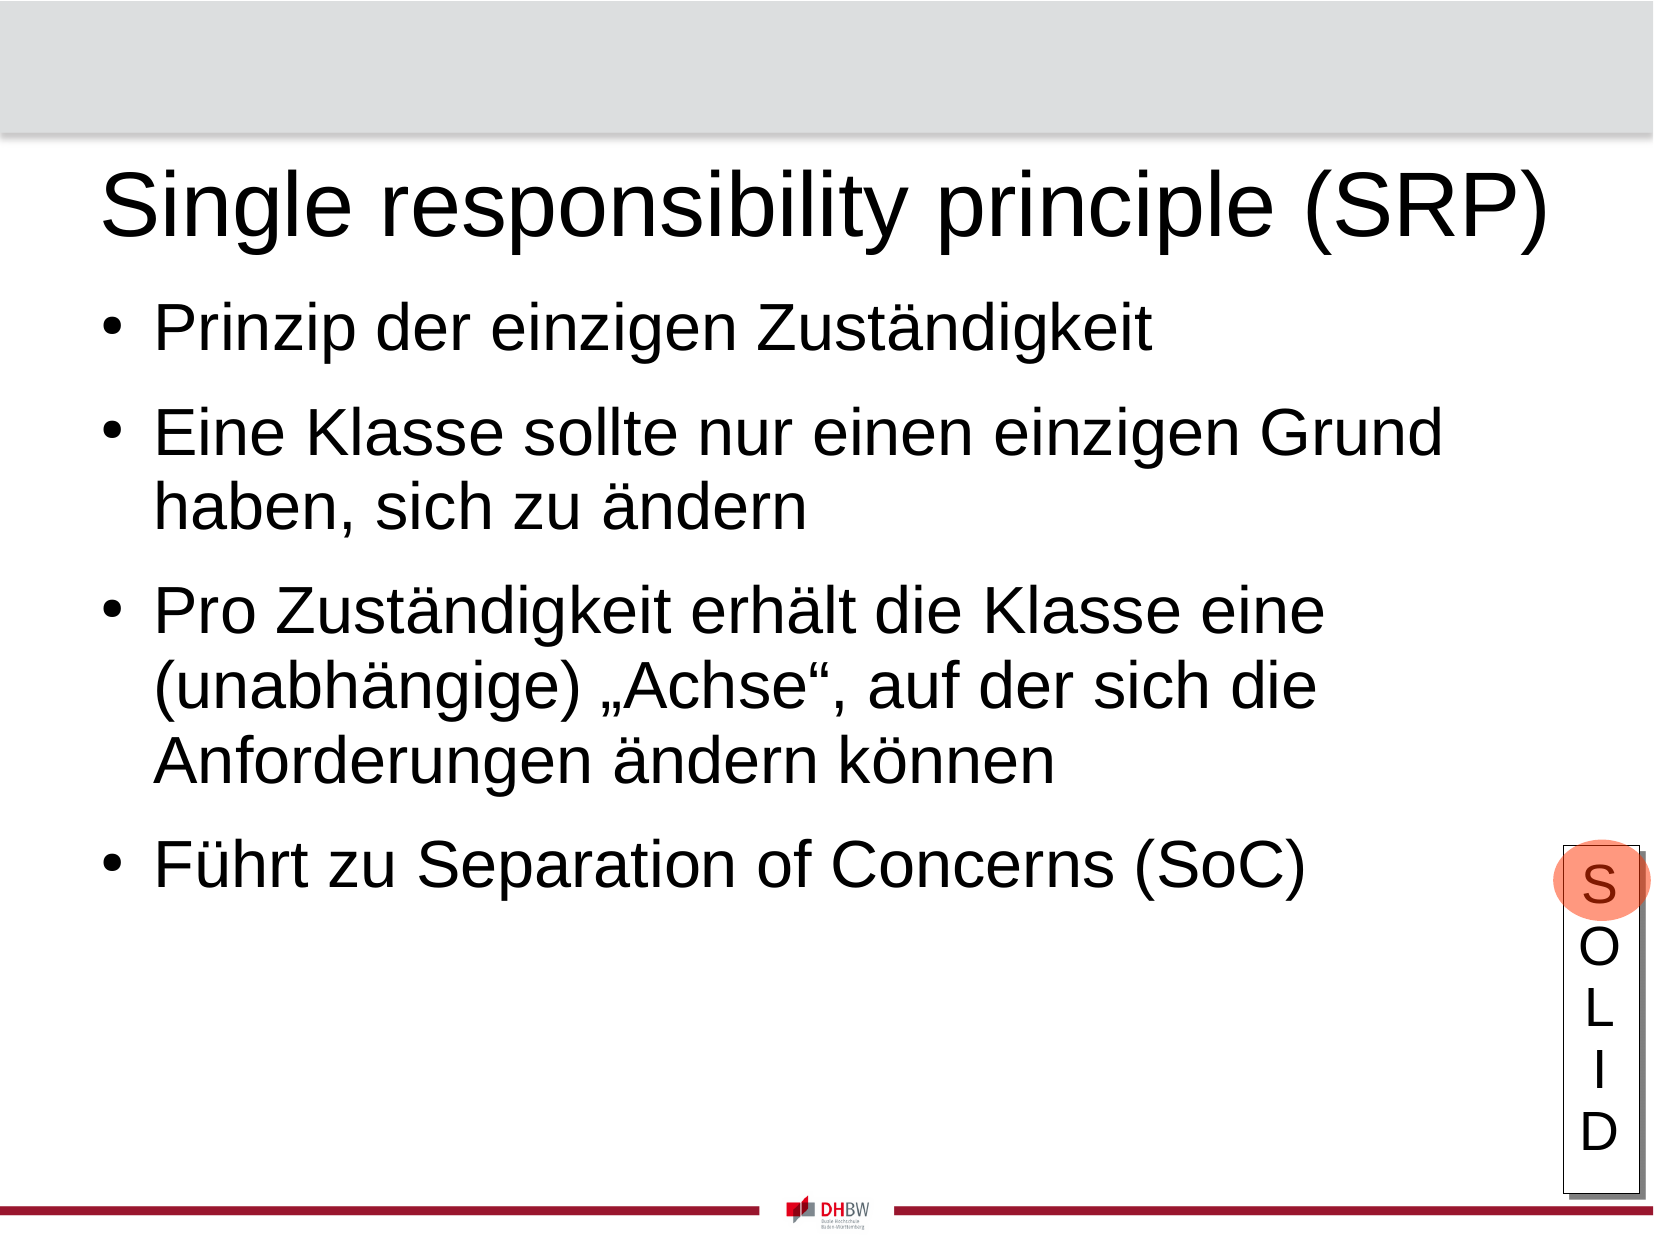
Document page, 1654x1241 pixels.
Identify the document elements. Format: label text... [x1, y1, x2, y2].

title Single responsibility principle (SRP) [82, 49, 1571, 257]
list Prinzip der einzigen Zuständigkeit Eine Klasse sollte nur einen einzigen Grund haben, sich zu ändern Pro Zuständigkeit erhält die Klasse eine (unabhängige) „Achse“, auf der sich die Anforderungen ändern können Führt zu Separation of Concerns (SoC) [82, 290, 1571, 1010]
text_box S O L I D [1563, 906, 1640, 1194]
picture [0, 1, 1654, 1237]
text_box [1553, 839, 1651, 921]
